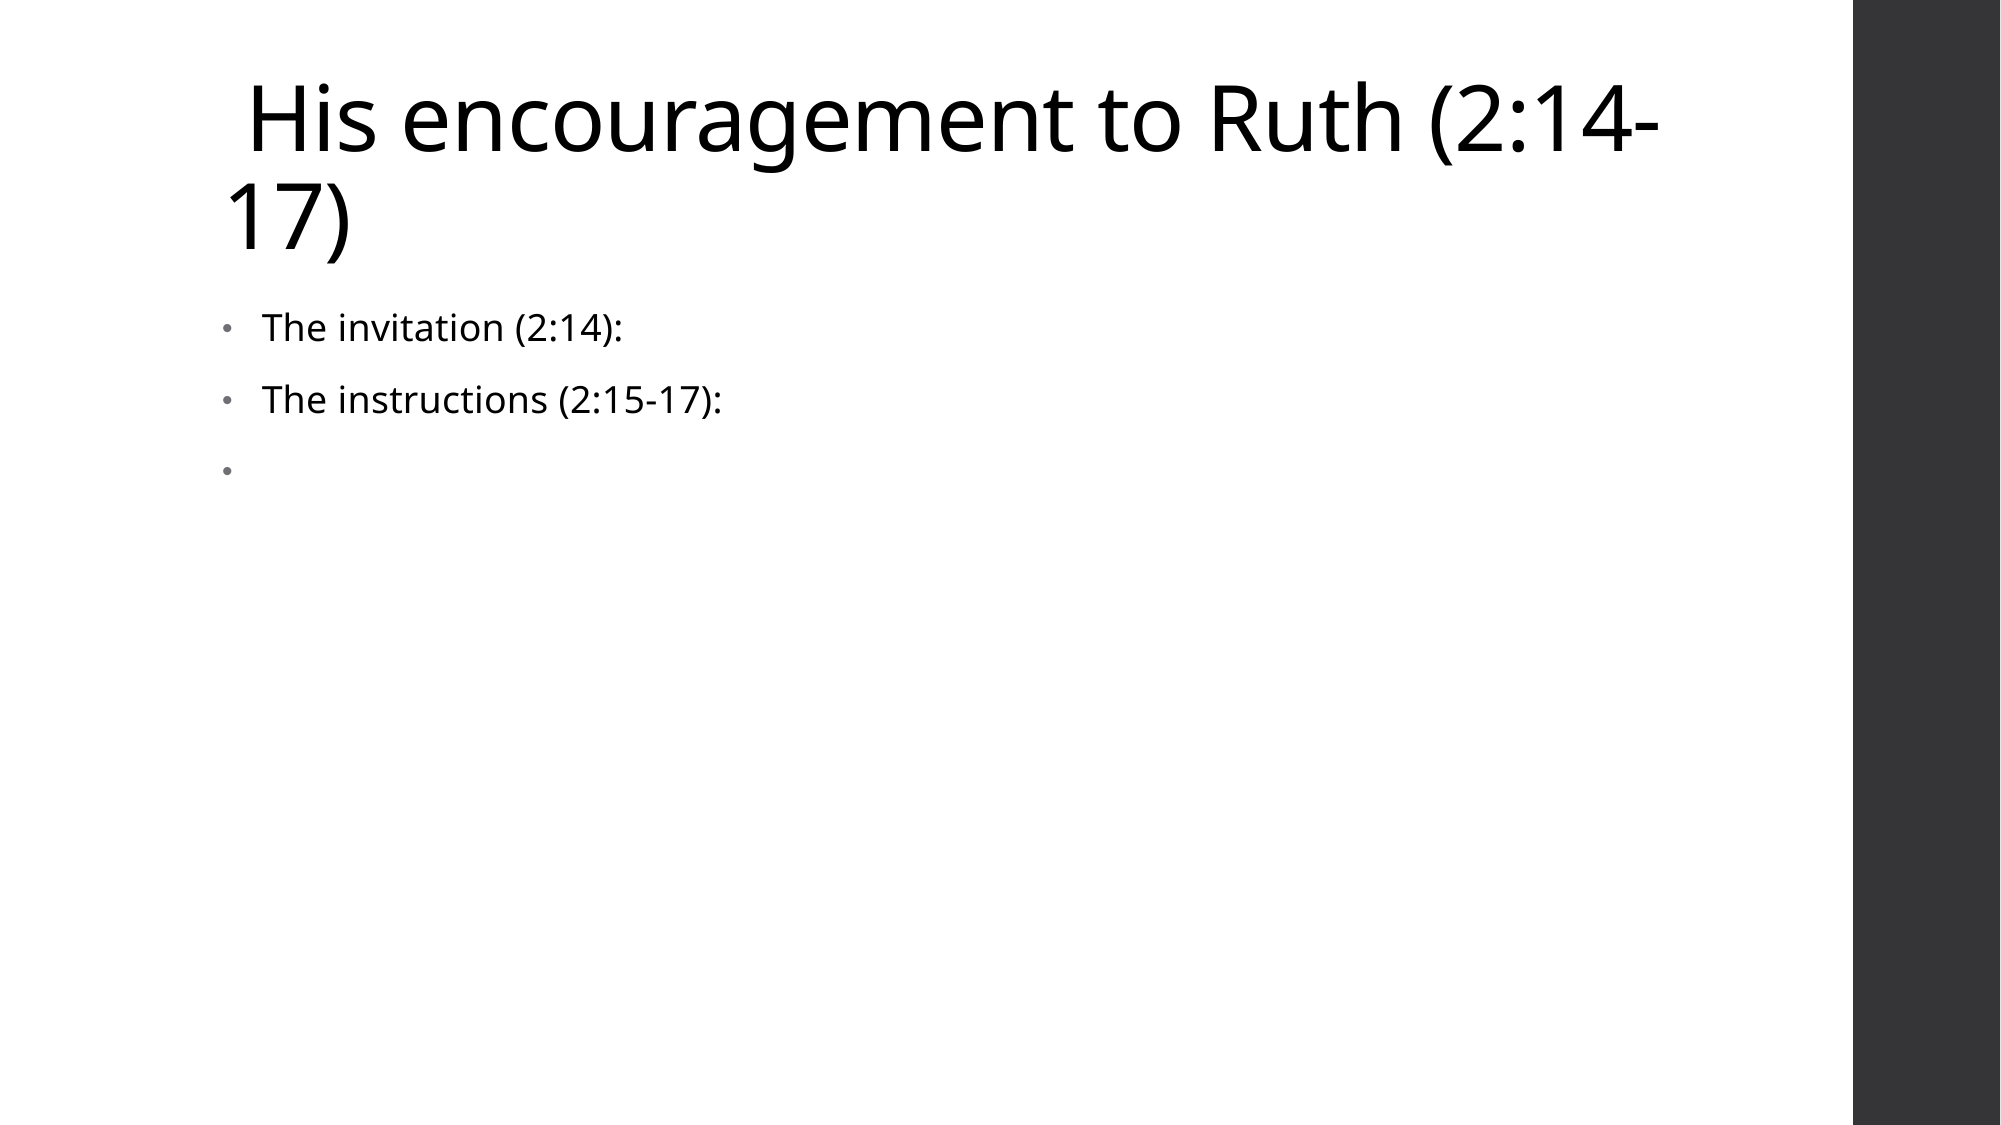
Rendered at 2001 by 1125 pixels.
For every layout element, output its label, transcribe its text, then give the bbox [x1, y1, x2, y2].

list The invitation (2:14): The instructions (2:15-17): [206, 299, 1617, 1014]
title His encouragement to Ruth (2:14-17) [206, 60, 1797, 278]
